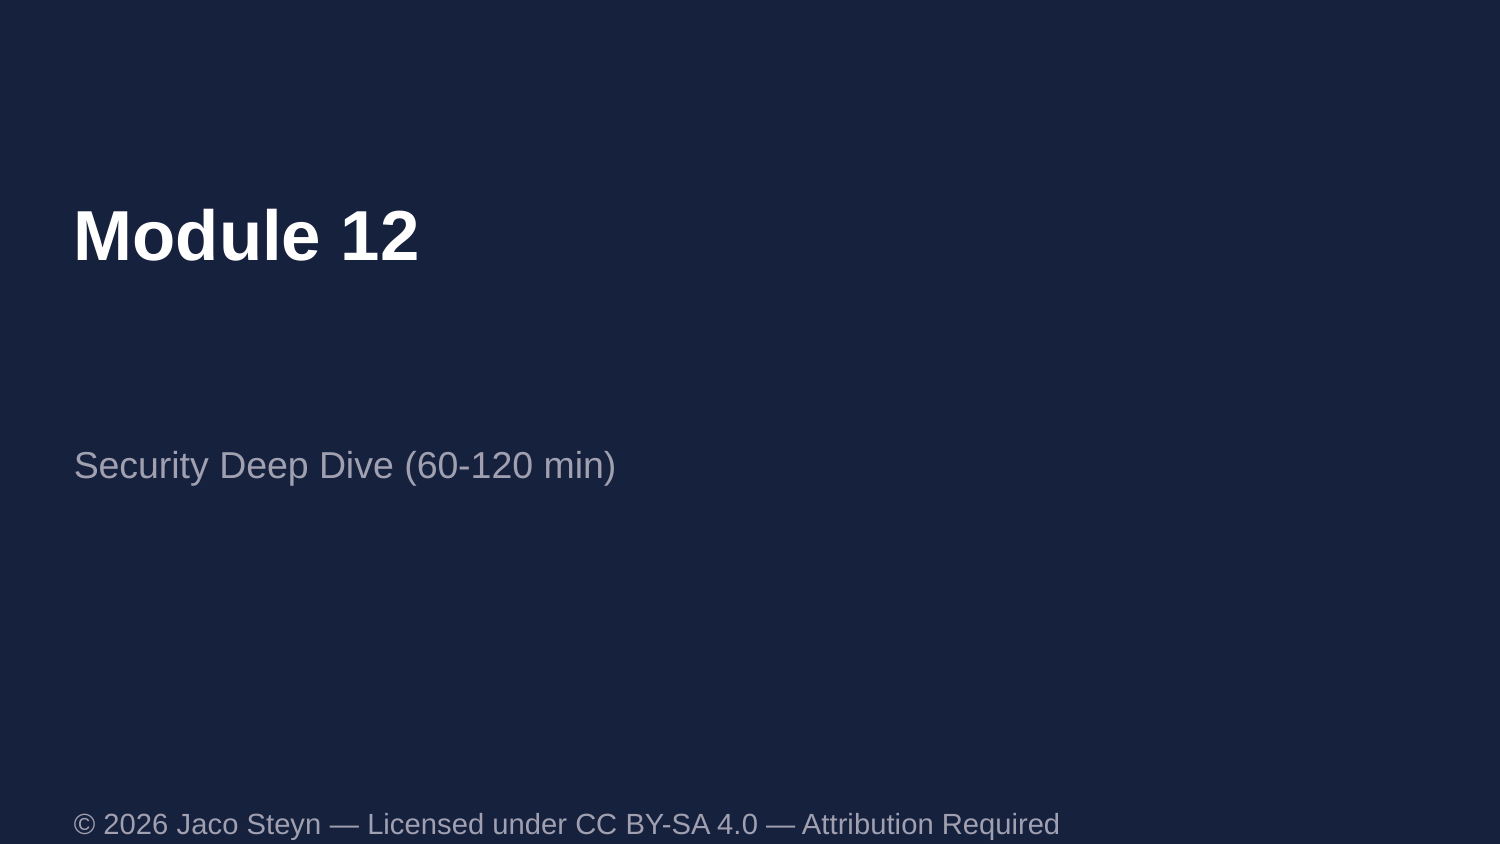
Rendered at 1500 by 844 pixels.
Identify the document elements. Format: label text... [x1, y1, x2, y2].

title Module 12 [59, 188, 1441, 426]
text_box © 2026 Jaco Steyn — Licensed under CC BY-SA 4.0 — Attribution Required [59, 800, 1441, 836]
subtitle Security Deep Dive (60-120 min) [59, 437, 1441, 532]
